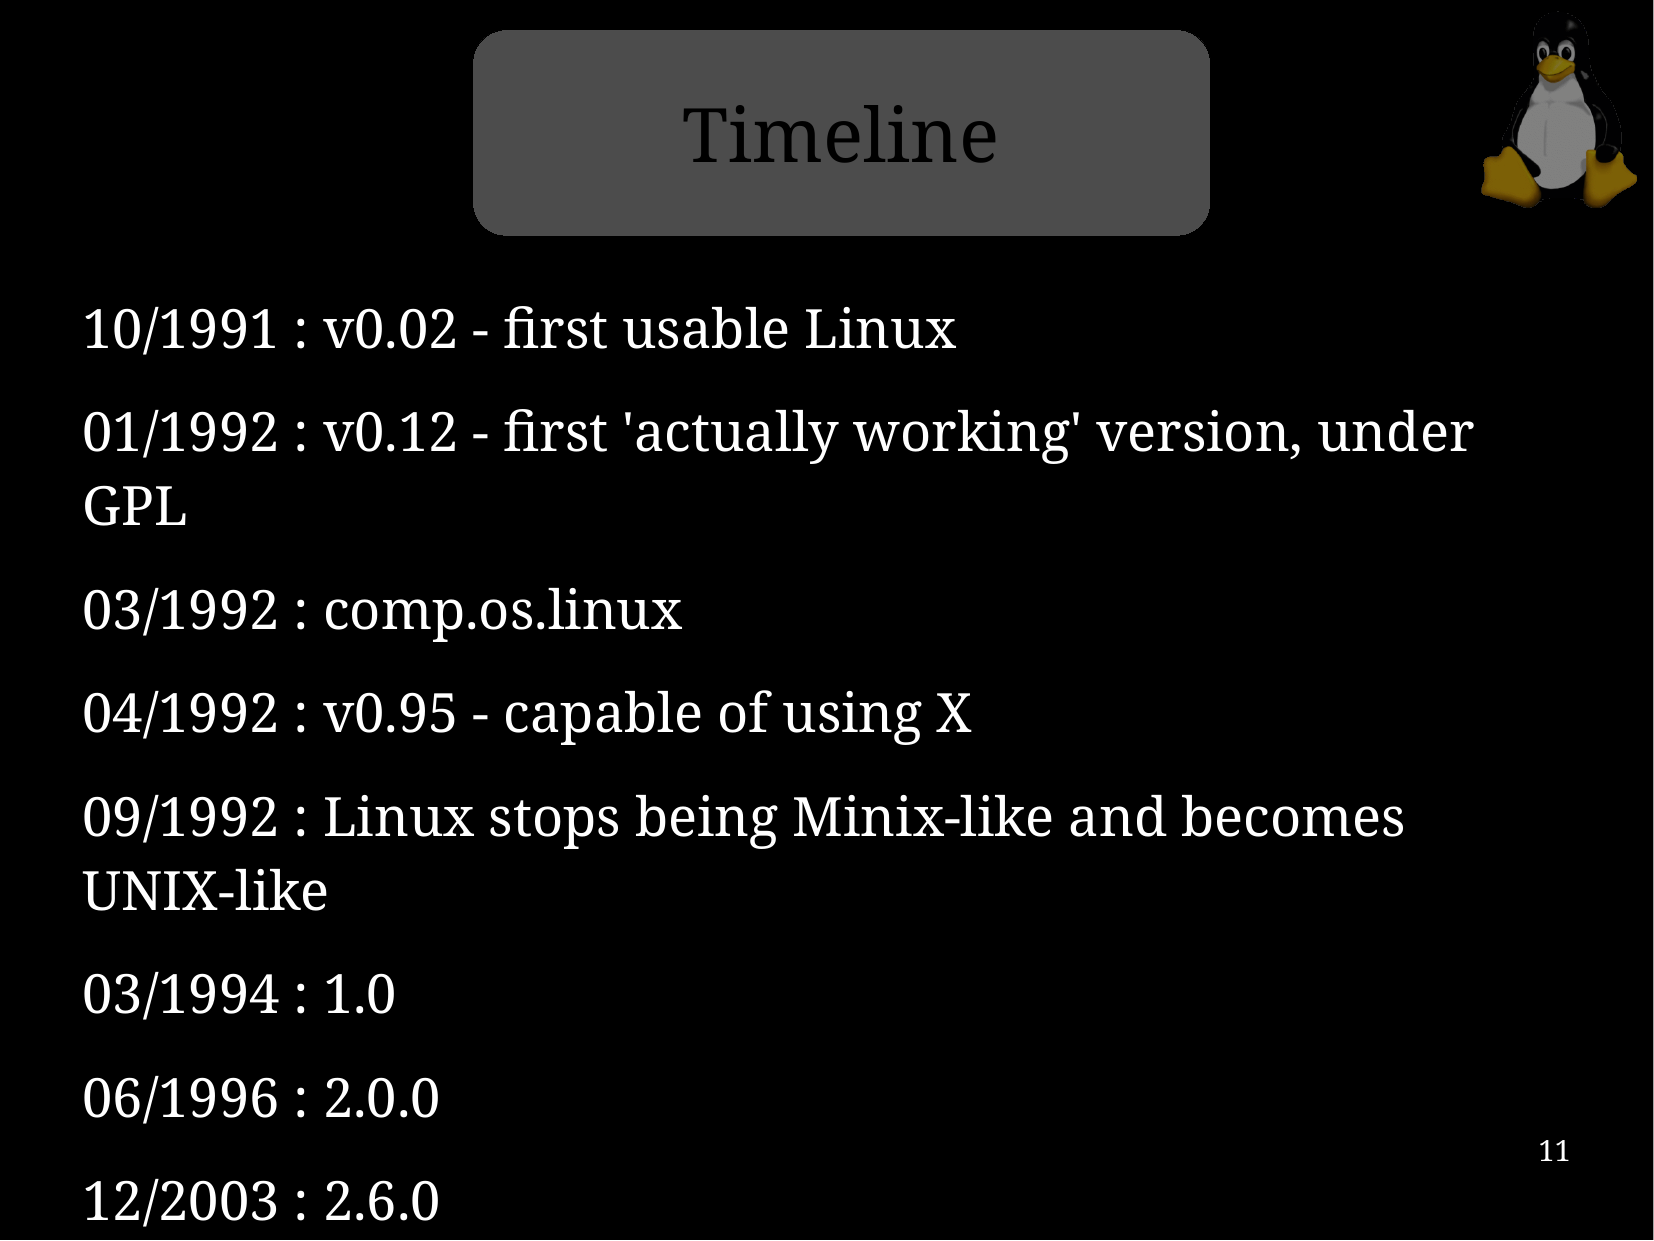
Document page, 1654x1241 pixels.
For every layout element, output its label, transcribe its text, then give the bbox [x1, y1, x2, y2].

list 10/1991 : v0.02 - first usable Linux 01/1992 : v0.12 - first 'actually working' version, under GPL 03/1992 : comp.os.linux 04/1992 : v0.95 - capable of using X 09/1992 : Linux stops being Minix-like and becomes UNIX-like 03/1994 : 1.0 06/1996 : 2.0.0 12/2003 : 2.6.0 [82, 290, 1571, 1109]
picture [1476, 6, 1642, 213]
text_box Timeline [472, 29, 1211, 237]
